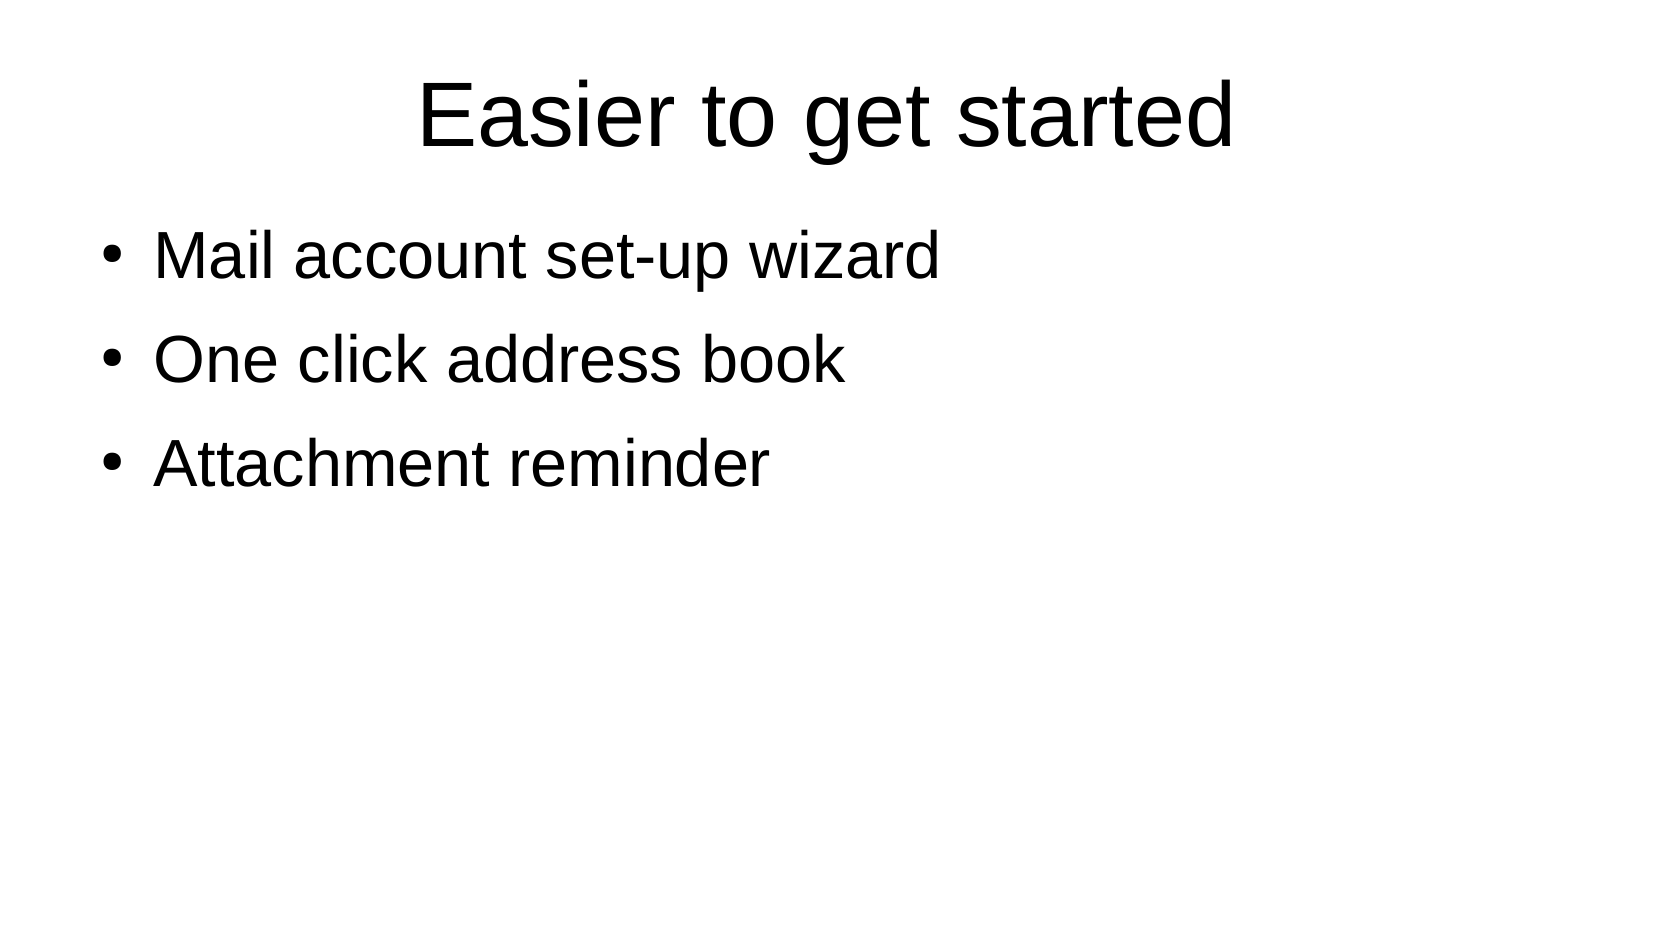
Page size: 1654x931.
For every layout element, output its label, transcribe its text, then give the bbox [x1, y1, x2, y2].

list Mail account set-up wizard One click address book Attachment reminder [82, 217, 1571, 758]
title Easier to get started [82, 37, 1571, 193]
